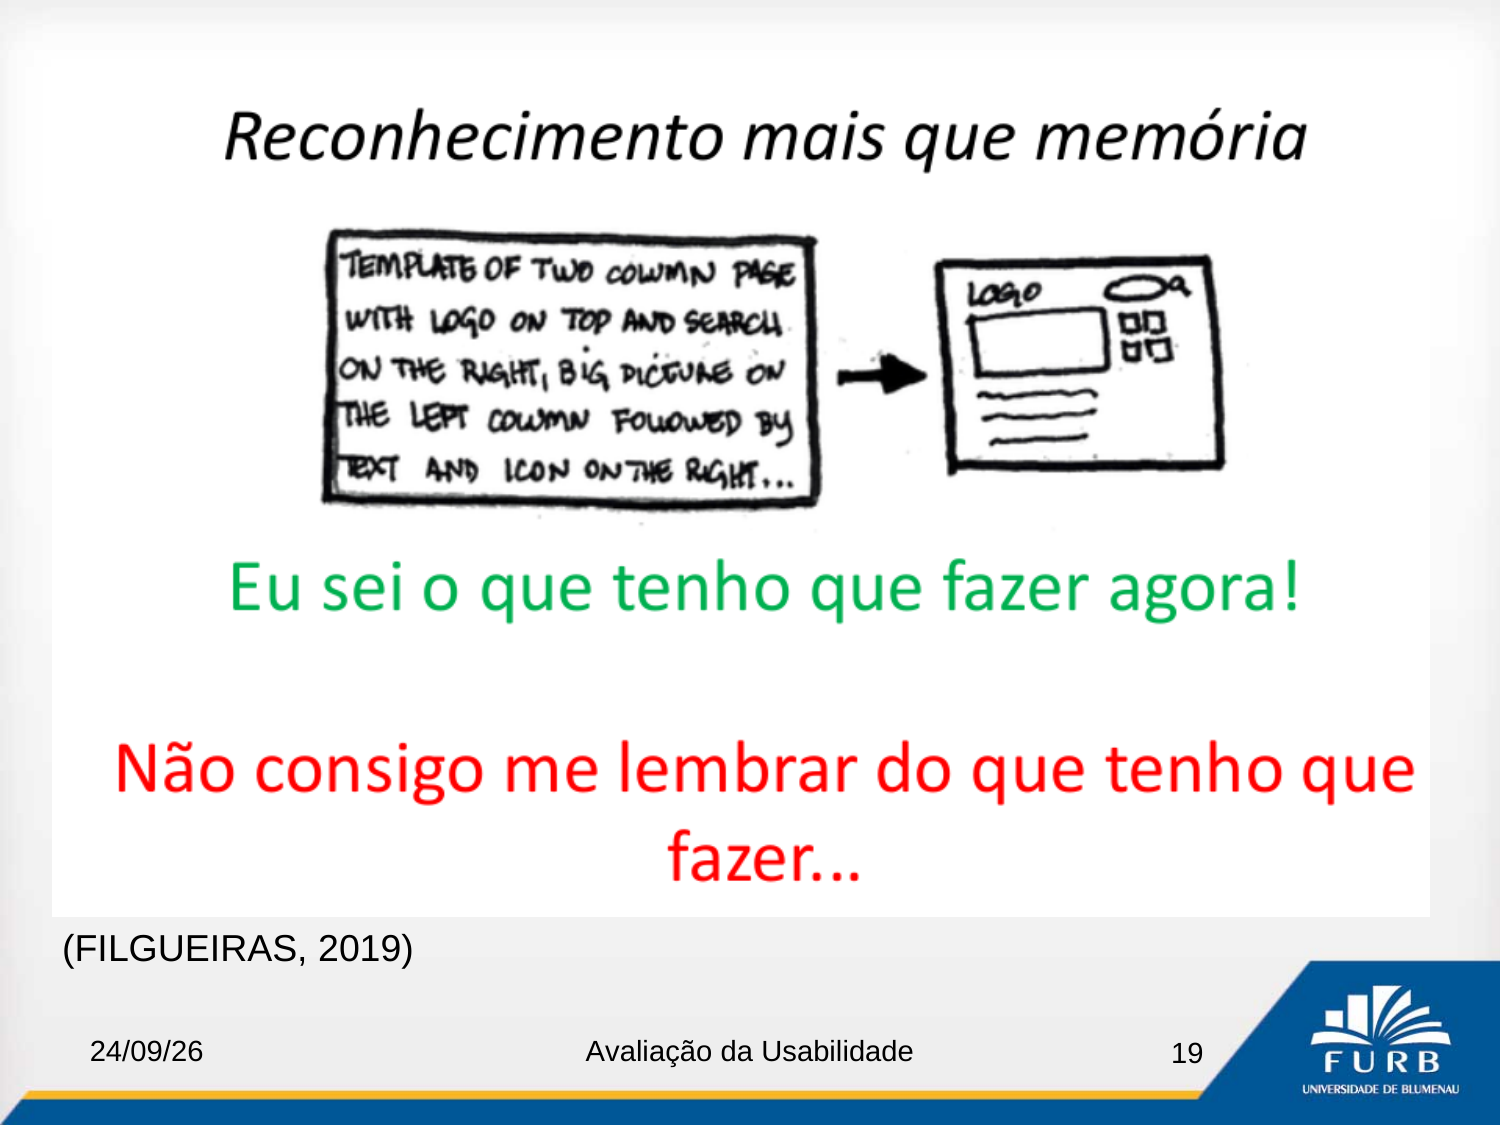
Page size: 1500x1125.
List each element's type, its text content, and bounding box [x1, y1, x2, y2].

picture [0, 0, 1500, 1125]
text_box (FILGUEIRAS, 2019) [47, 916, 461, 1022]
